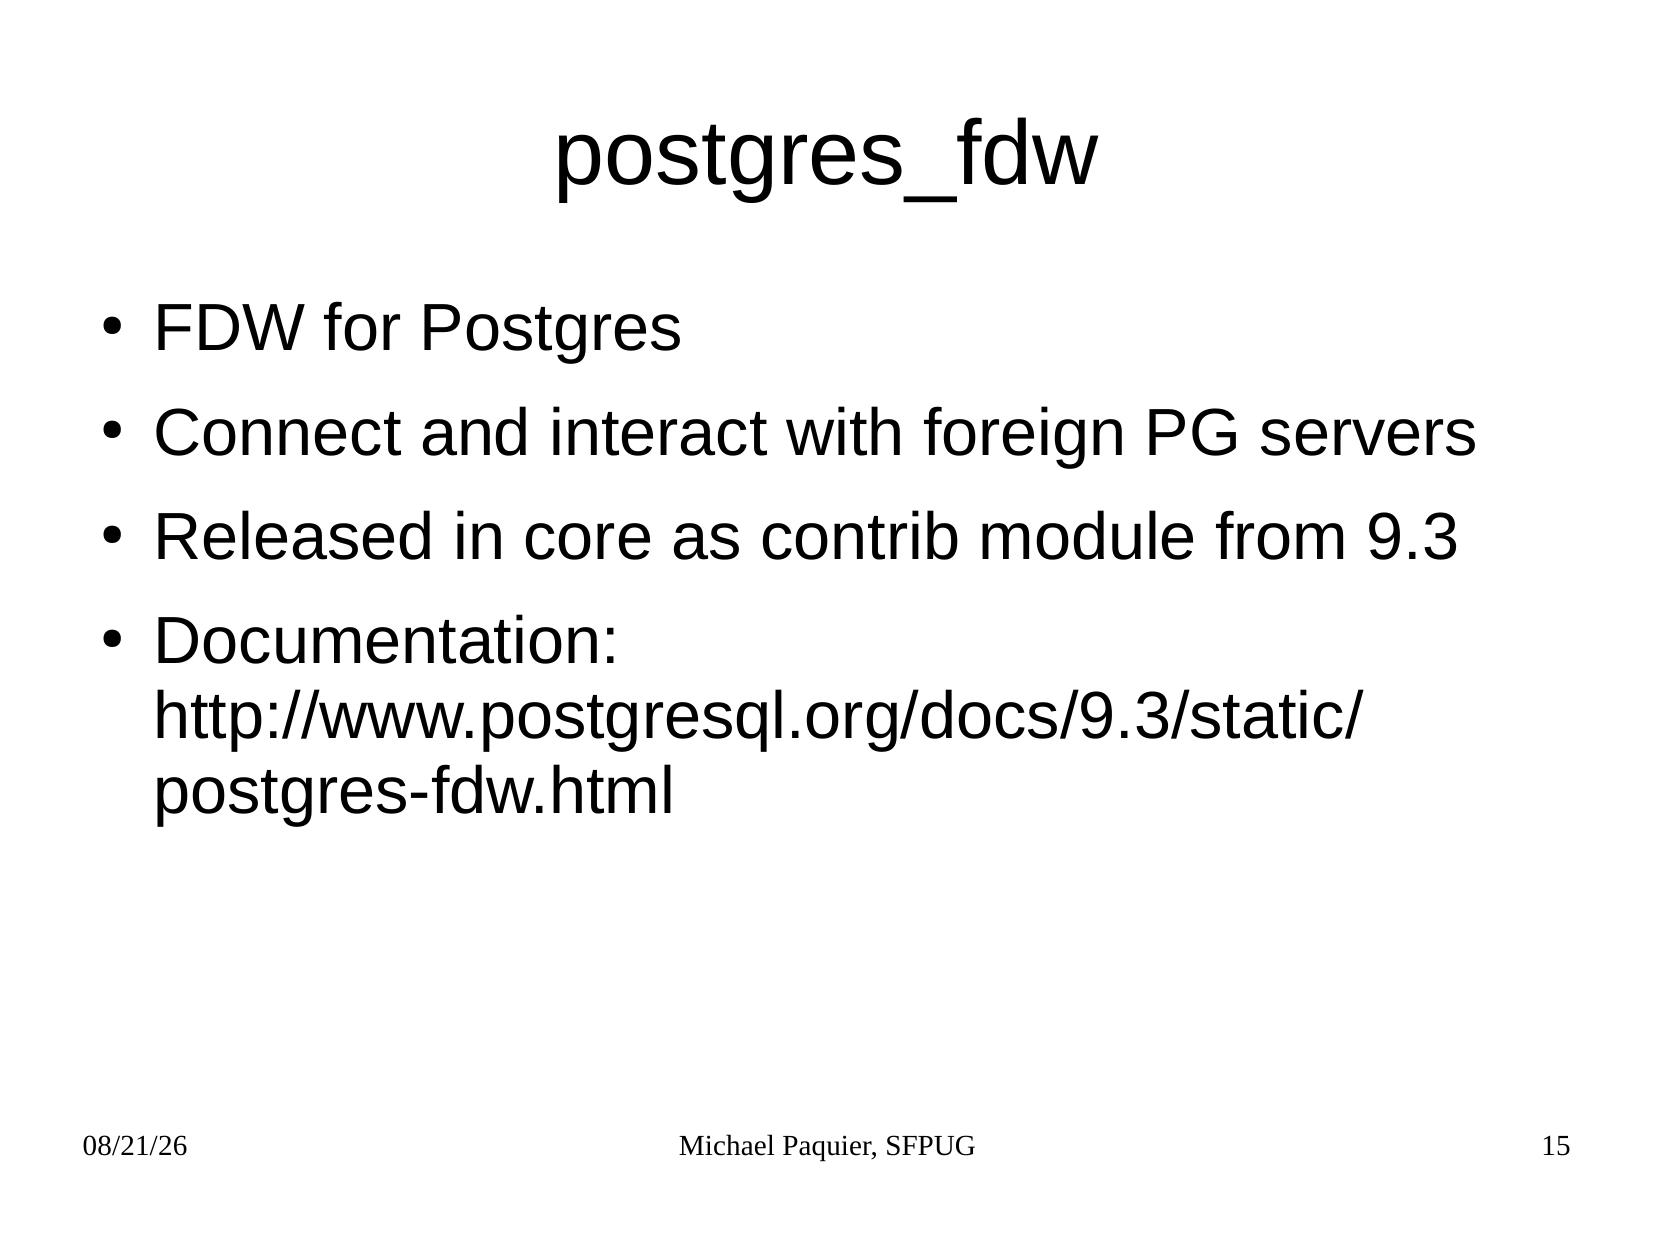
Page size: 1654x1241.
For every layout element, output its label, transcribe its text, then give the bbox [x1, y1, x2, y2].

list FDW for Postgres Connect and interact with foreign PG servers Released in core as contrib module from 9.3 Documentation: http://www.postgresql.org/docs/9.3/static/postgres-fdw.html [82, 290, 1571, 1010]
title postgres_fdw [82, 49, 1571, 257]
